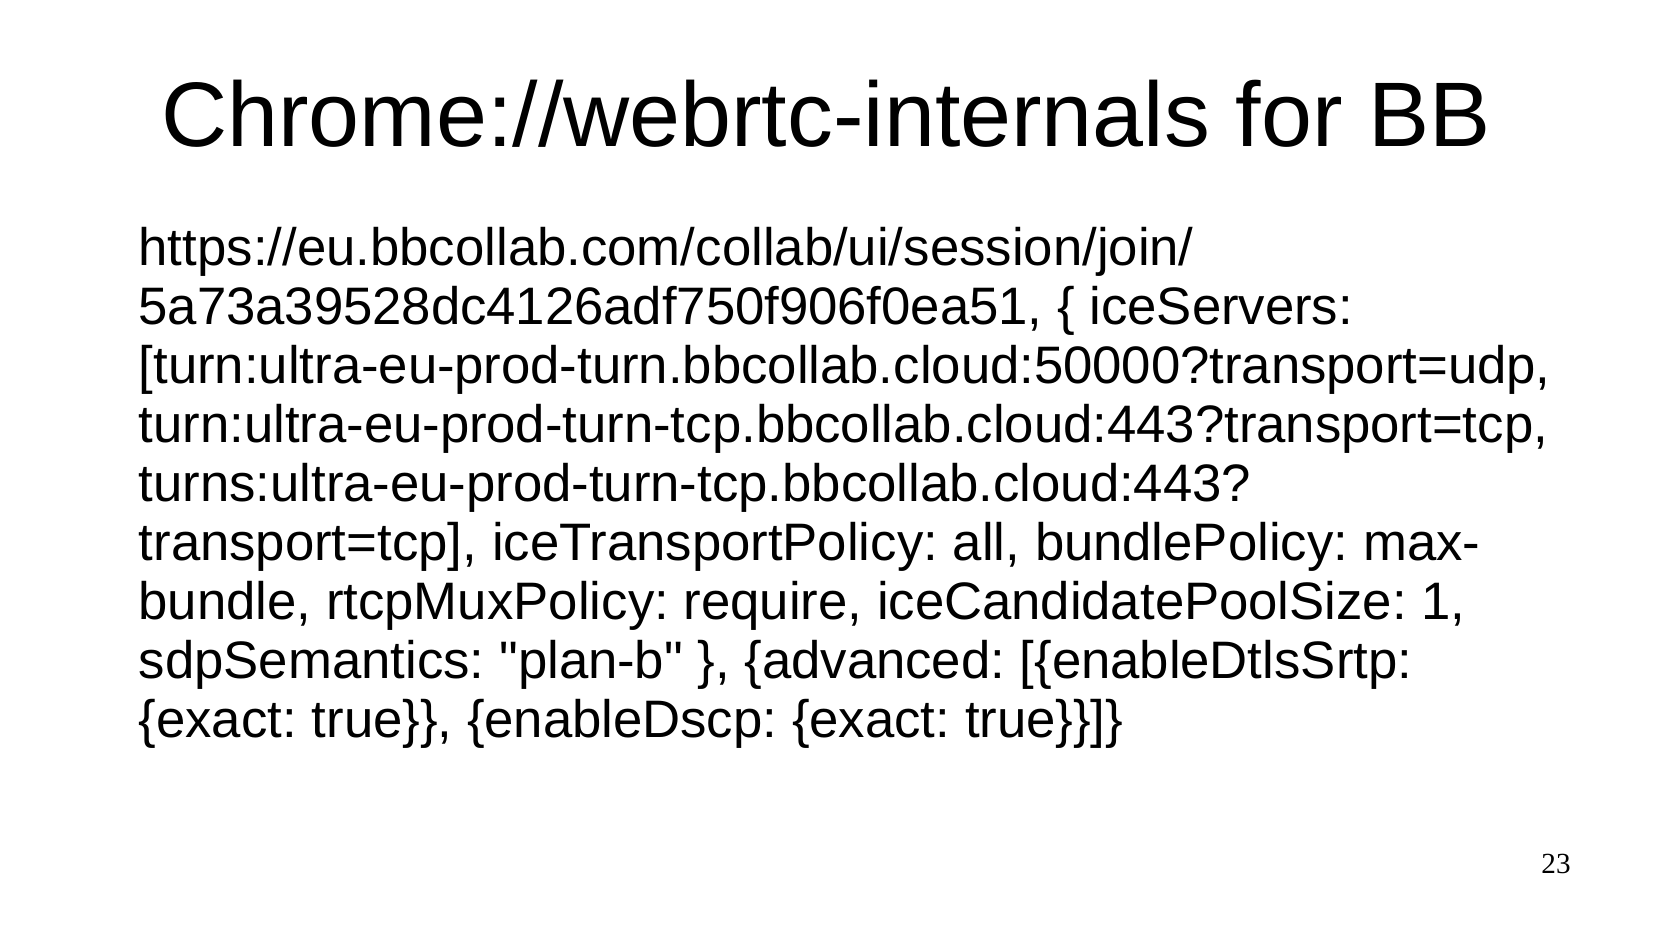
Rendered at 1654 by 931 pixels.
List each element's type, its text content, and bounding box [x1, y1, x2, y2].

list https://eu.bbcollab.com/collab/ui/session/join/5a73a39528dc4126adf750f906f0ea51, { iceServers: [turn:ultra-eu-prod-turn.bbcollab.cloud:50000?transport=udp, turn:ultra-eu-prod-turn-tcp.bbcollab.cloud:443?transport=tcp, turns:ultra-eu-prod-turn-tcp.bbcollab.cloud:443?transport=tcp], iceTransportPolicy: all, bundlePolicy: max-bundle, rtcpMuxPolicy: require, iceCandidatePoolSize: 1, sdpSemantics: "plan-b" }, {advanced: [{enableDtlsSrtp: {exact: true}}, {enableDscp: {exact: true}}]} [82, 217, 1571, 758]
title Chrome://webrtc-internals for BB [82, 37, 1571, 193]
